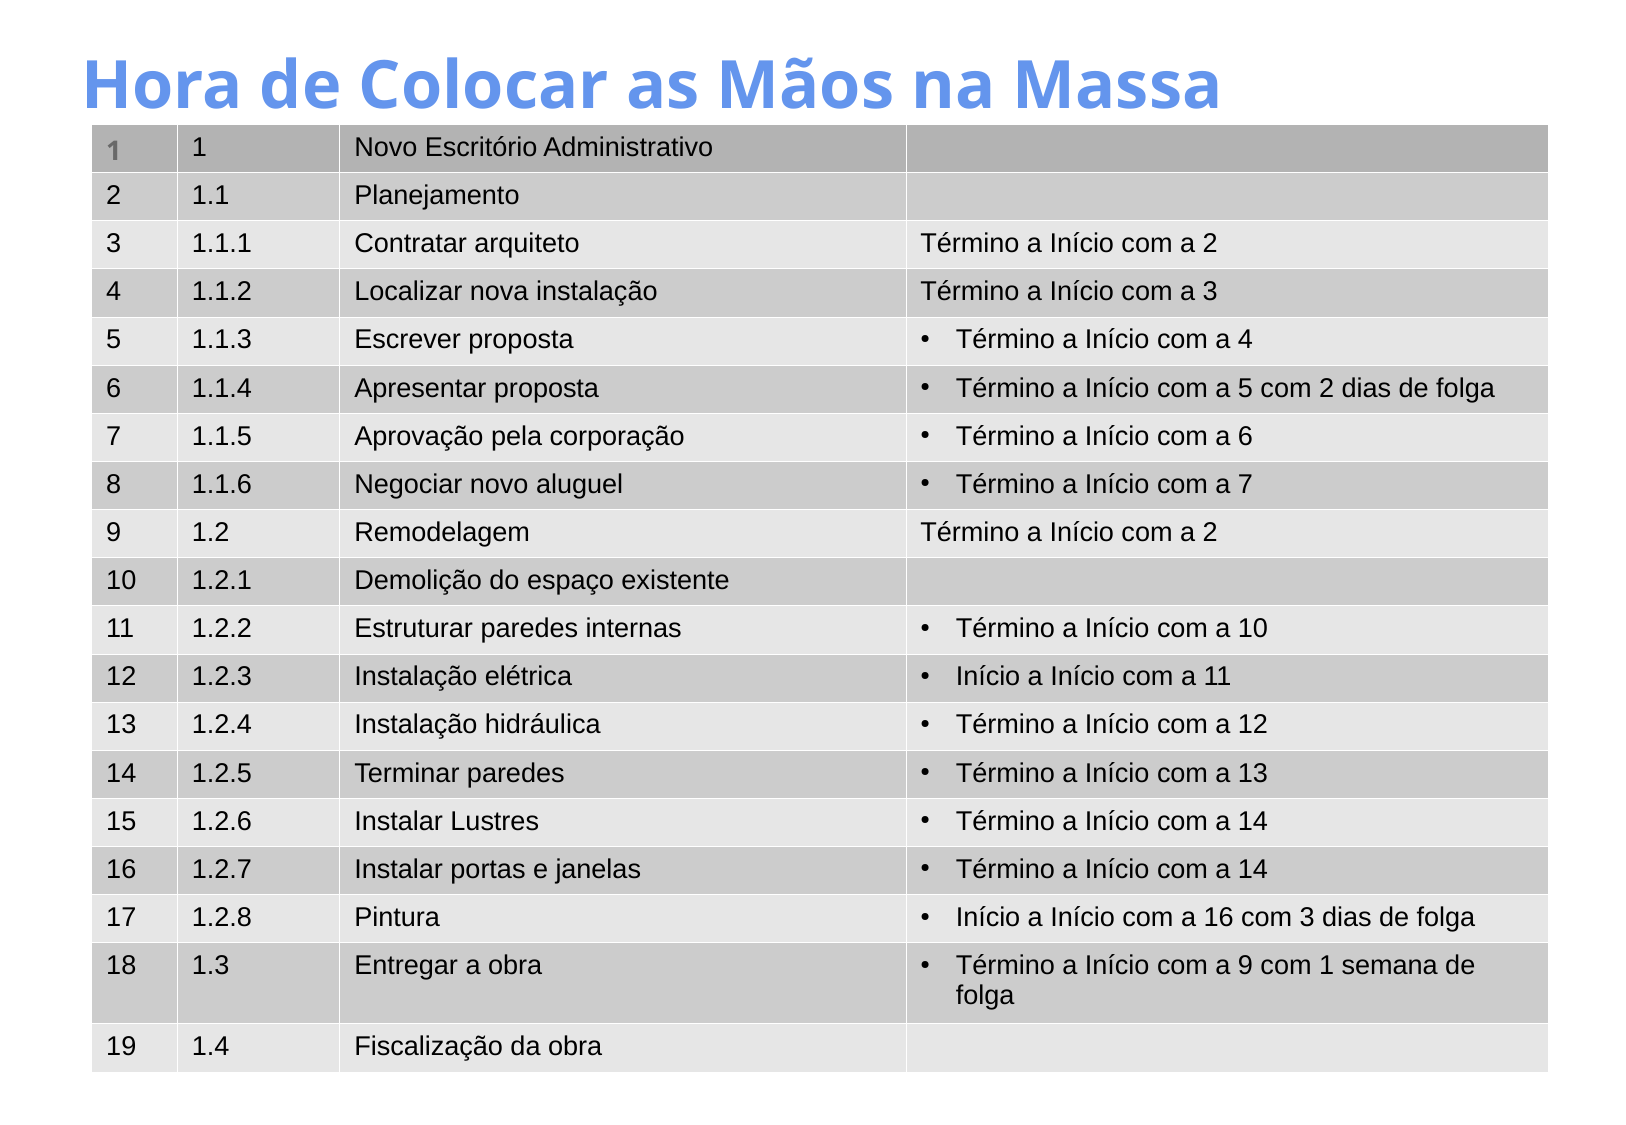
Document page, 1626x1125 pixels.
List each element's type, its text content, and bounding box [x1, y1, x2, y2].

table_cell Estruturar paredes internas [340, 606, 906, 654]
table_header Novo Escritório Administrativo [340, 125, 906, 172]
table_cell Demolição do espaço existente [340, 558, 906, 605]
table_cell [907, 173, 1548, 220]
table_cell 1.2.4 [178, 703, 339, 750]
table_cell 1.1 [178, 173, 339, 220]
table_cell Início a Início com a 16 com 3 dias de folga [907, 895, 1548, 942]
table_cell Término a Início com a 14 [907, 799, 1548, 846]
table_cell Instalação hidráulica [340, 703, 906, 750]
table_cell 1.3 [178, 943, 339, 1023]
table_cell Término a Início com a 13 [907, 751, 1548, 798]
table_cell 1.2 [178, 510, 339, 557]
table_cell Término a Início com a 2 [907, 221, 1548, 268]
table_cell 14 [92, 751, 177, 798]
table_header 1 [178, 125, 339, 172]
table_cell 1.1.6 [178, 462, 339, 509]
table_cell 17 [92, 895, 177, 942]
table_cell Término a Início com a 2 [907, 510, 1548, 557]
table_cell 1.1.2 [178, 269, 339, 317]
table_cell 11 [92, 606, 177, 654]
table_cell 7 [92, 414, 177, 461]
table_cell 1.2.8 [178, 895, 339, 942]
table_cell 1.1.5 [178, 414, 339, 461]
table_cell 1.2.2 [178, 606, 339, 654]
table_cell 1.4 [178, 1024, 339, 1072]
table_cell Aprovação pela corporação [340, 414, 906, 461]
table_cell Apresentar proposta [340, 366, 906, 413]
table_cell Escrever proposta [340, 318, 906, 365]
table_cell Planejamento [340, 173, 906, 220]
table_cell 12 [92, 655, 177, 702]
table_cell Término a Início com a 5 com 2 dias de folga [907, 366, 1548, 413]
table_cell Localizar nova instalação [340, 269, 906, 317]
table_header [907, 125, 1548, 172]
table_cell Instalar portas e janelas [340, 847, 906, 894]
table_cell 3 [92, 221, 177, 268]
table_cell 15 [92, 799, 177, 846]
table_cell 1.2.7 [178, 847, 339, 894]
table_cell 16 [92, 847, 177, 894]
table_header 1 [92, 125, 177, 172]
table_cell Término a Início com a 4 [907, 318, 1548, 365]
table_cell 1.2.5 [178, 751, 339, 798]
table_cell Terminar paredes [340, 751, 906, 798]
table_cell Pintura [340, 895, 906, 942]
table_cell [907, 1024, 1548, 1072]
table_cell 1.1.1 [178, 221, 339, 268]
table_cell 9 [92, 510, 177, 557]
table_cell 18 [92, 943, 177, 1023]
table_cell Fiscalização da obra [340, 1024, 906, 1072]
table_cell Instalação elétrica [340, 655, 906, 702]
table_cell [907, 558, 1548, 605]
table_cell 8 [92, 462, 177, 509]
title Hora de Colocar as Mãos na Massa [81, 41, 1544, 122]
table_cell 1.1.4 [178, 366, 339, 413]
table_cell 6 [92, 366, 177, 413]
table_cell Término a Início com a 14 [907, 847, 1548, 894]
table_cell 4 [92, 269, 177, 317]
table_cell 13 [92, 703, 177, 750]
table_cell 10 [92, 558, 177, 605]
table_cell Término a Início com a 9 com 1 semana de folga [907, 943, 1548, 1023]
table_cell Contratar arquiteto [340, 221, 906, 268]
table_cell 1.2.3 [178, 655, 339, 702]
table_cell Entregar a obra [340, 943, 906, 1023]
table_cell Término a Início com a 7 [907, 462, 1548, 509]
table_cell Início a Início com a 11 [907, 655, 1548, 702]
table_cell 5 [92, 318, 177, 365]
table_cell Término a Início com a 3 [907, 269, 1548, 317]
table_cell Término a Início com a 10 [907, 606, 1548, 654]
table_cell Instalar Lustres [340, 799, 906, 846]
table_cell 1.2.6 [178, 799, 339, 846]
table_cell Remodelagem [340, 510, 906, 557]
table_cell 1.2.1 [178, 558, 339, 605]
table_cell 19 [92, 1024, 177, 1072]
table_cell Negociar novo aluguel [340, 462, 906, 509]
table_cell Término a Início com a 6 [907, 414, 1548, 461]
table_cell 1.1.3 [178, 318, 339, 365]
table_cell 2 [92, 173, 177, 220]
table_cell Término a Início com a 12 [907, 703, 1548, 750]
